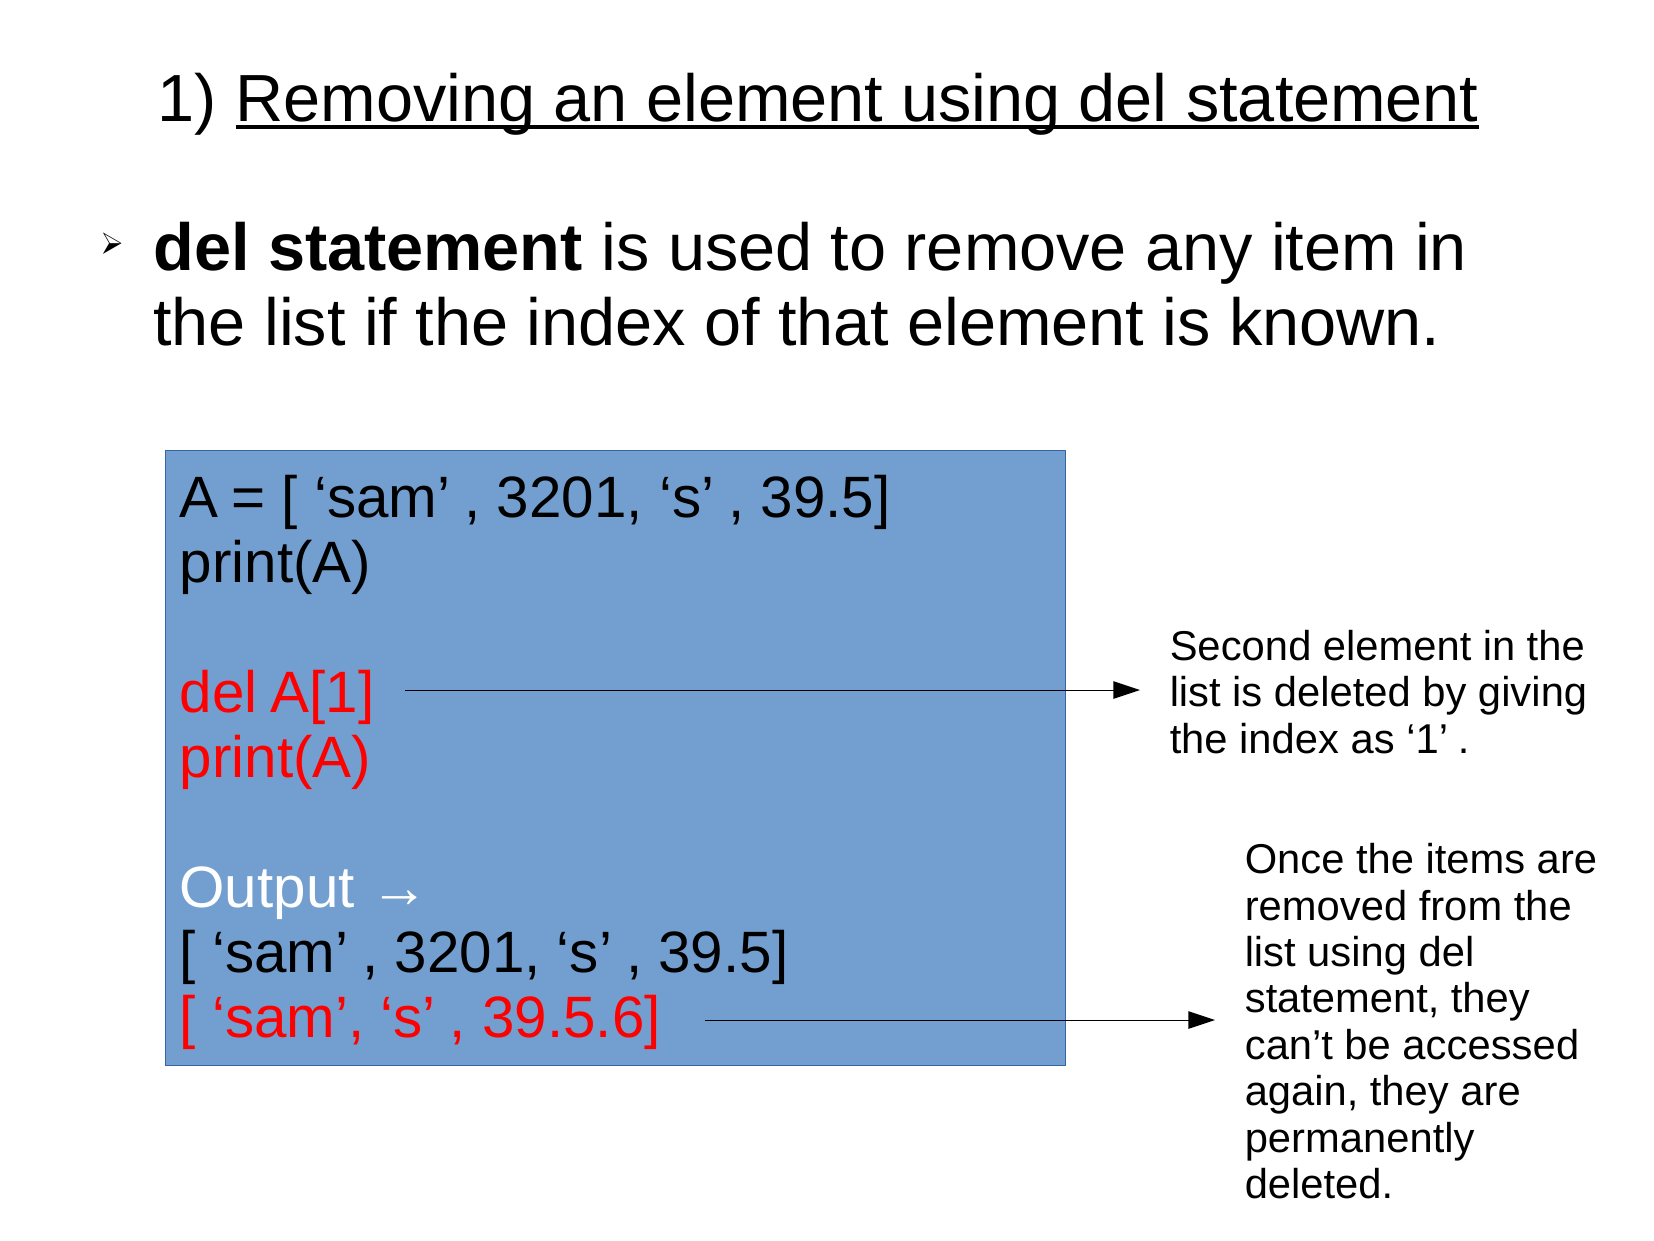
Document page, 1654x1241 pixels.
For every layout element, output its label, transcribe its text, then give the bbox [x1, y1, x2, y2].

text_box Second element in the list is deleted by giving the index as ‘1’ . [1155, 615, 1606, 770]
title 1) Removing an element using del statement [56, 45, 1546, 152]
text_box Once the items are removed from the list using del statement, they can’t be accessed again, they are permanently deleted. [1230, 828, 1636, 1216]
list del statement is used to remove any item in the list if the index of that element is known. [82, 210, 1571, 1141]
text_box A = [ ‘sam’ , 3201, ‘s’ , 39.5] print(A) del A[1] print(A) Output → [ ‘sam’ , 3201, ‘s’ , 39.5] [ ‘sam’, ‘s’ , 39.5.6] [165, 450, 1066, 1066]
